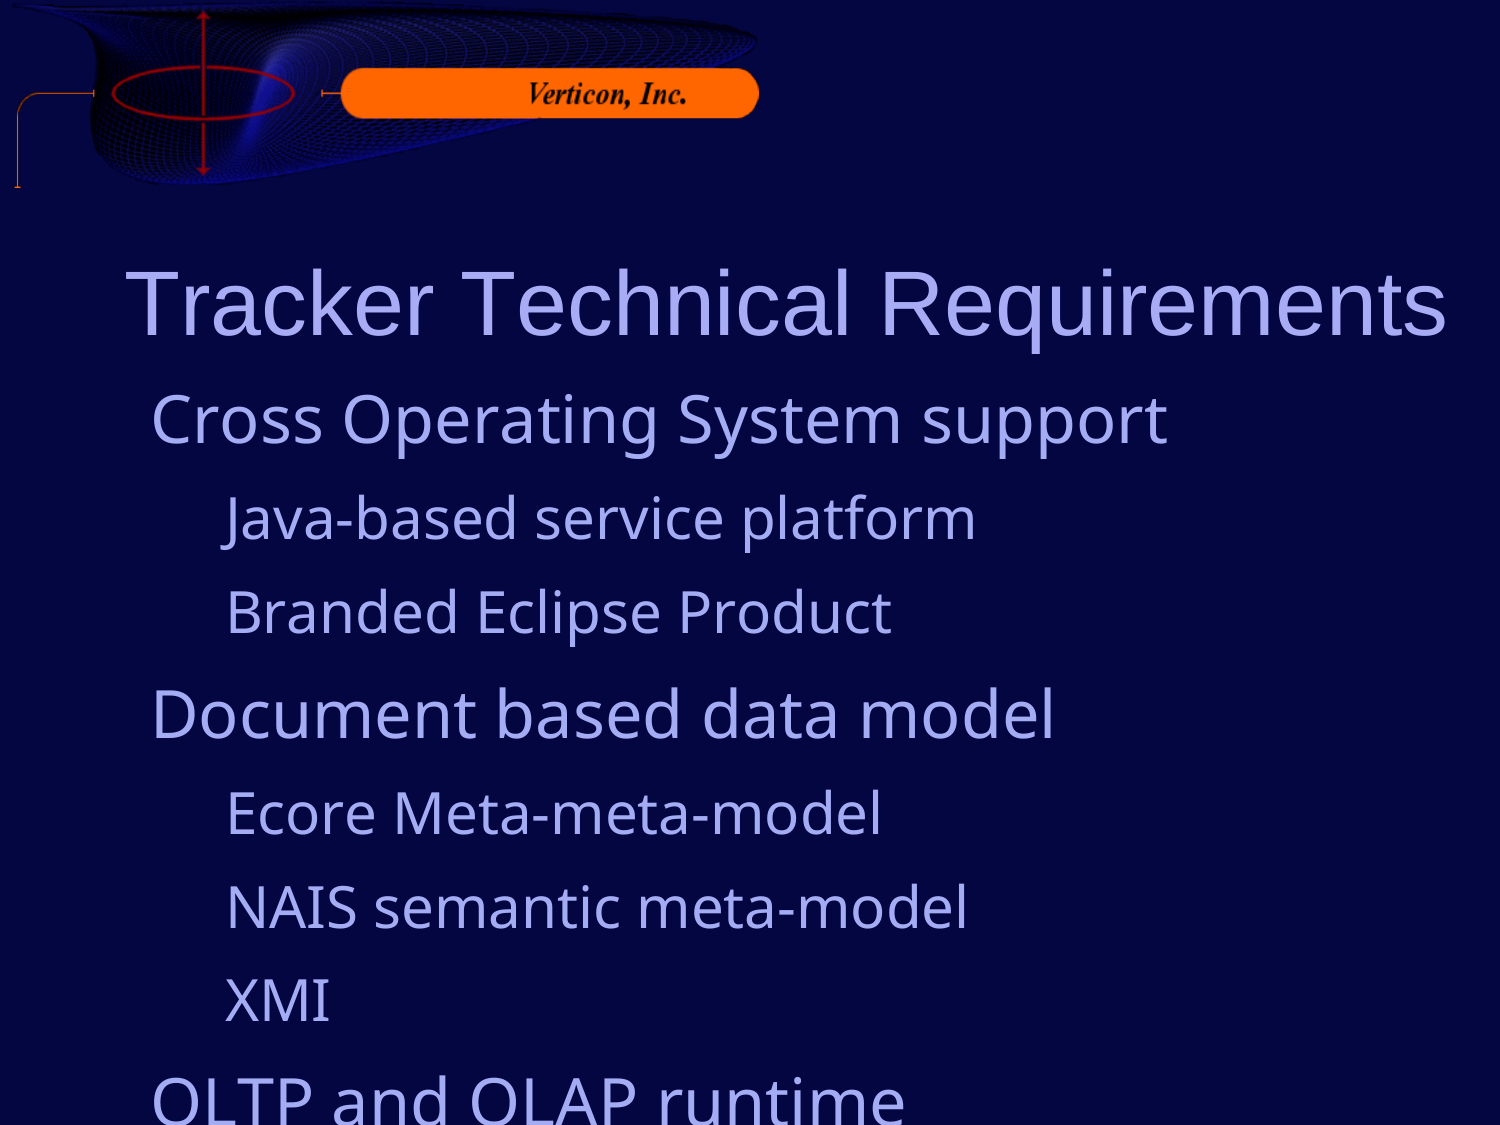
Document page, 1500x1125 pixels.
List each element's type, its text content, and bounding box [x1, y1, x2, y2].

title Tracker Technical Requirements [112, 232, 1463, 376]
picture [8, 0, 759, 188]
list Cross Operating System support Java-based service platform Branded Eclipse Product Document based data model Ecore Meta-meta-model NAIS semantic meta-model XMI OLTP and OLAP runtime [150, 371, 1385, 1075]
